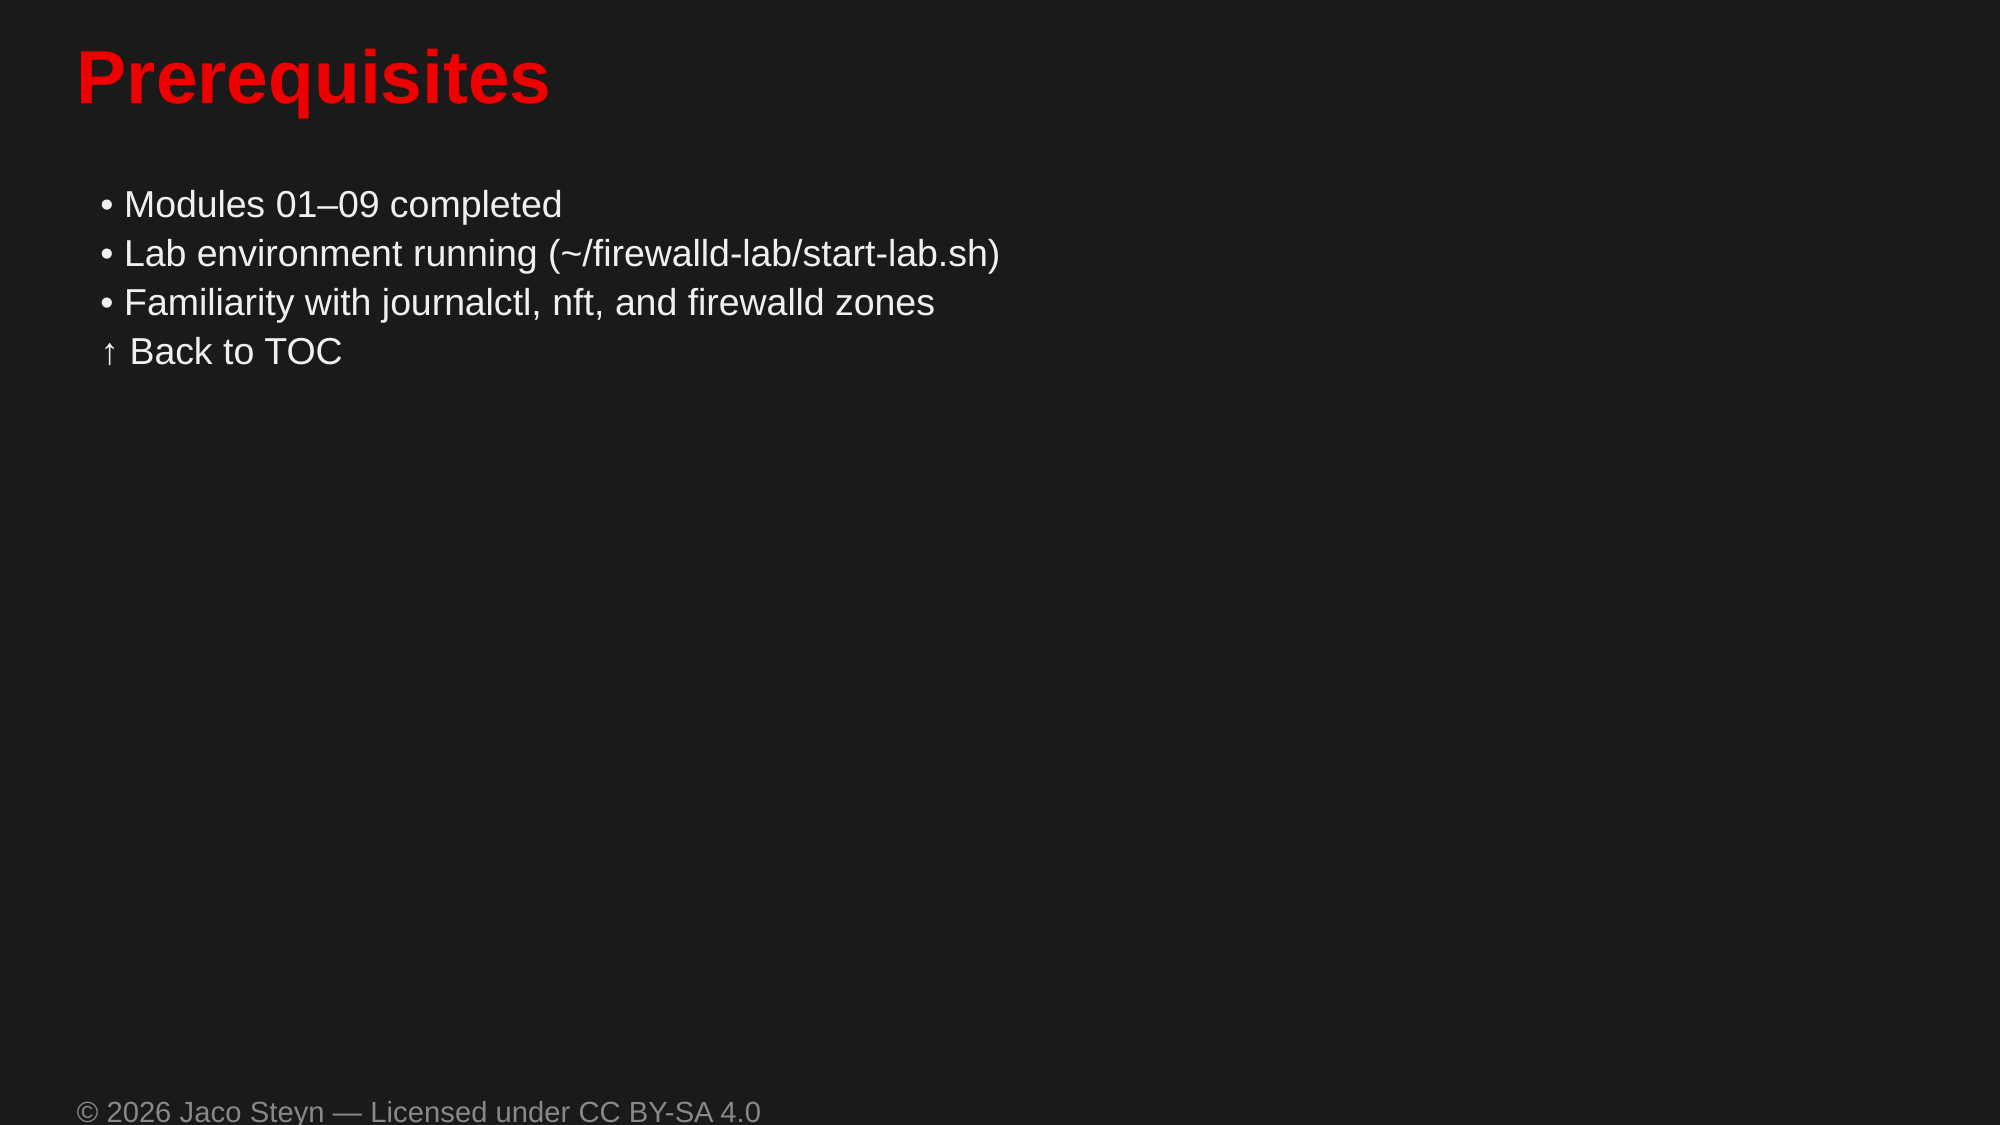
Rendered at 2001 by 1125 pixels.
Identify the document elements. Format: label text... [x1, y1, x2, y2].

text_box • Modules 01–09 completed • Lab environment running (~/firewalld-lab/start-lab.sh) • Familiarity with journalctl, nft, and firewalld zones ↑ Back to TOC [59, 171, 1942, 1083]
text_box Prerequisites [59, 23, 1942, 154]
text_box © 2026 Jaco Steyn — Licensed under CC BY-SA 4.0 [59, 1083, 1942, 1120]
